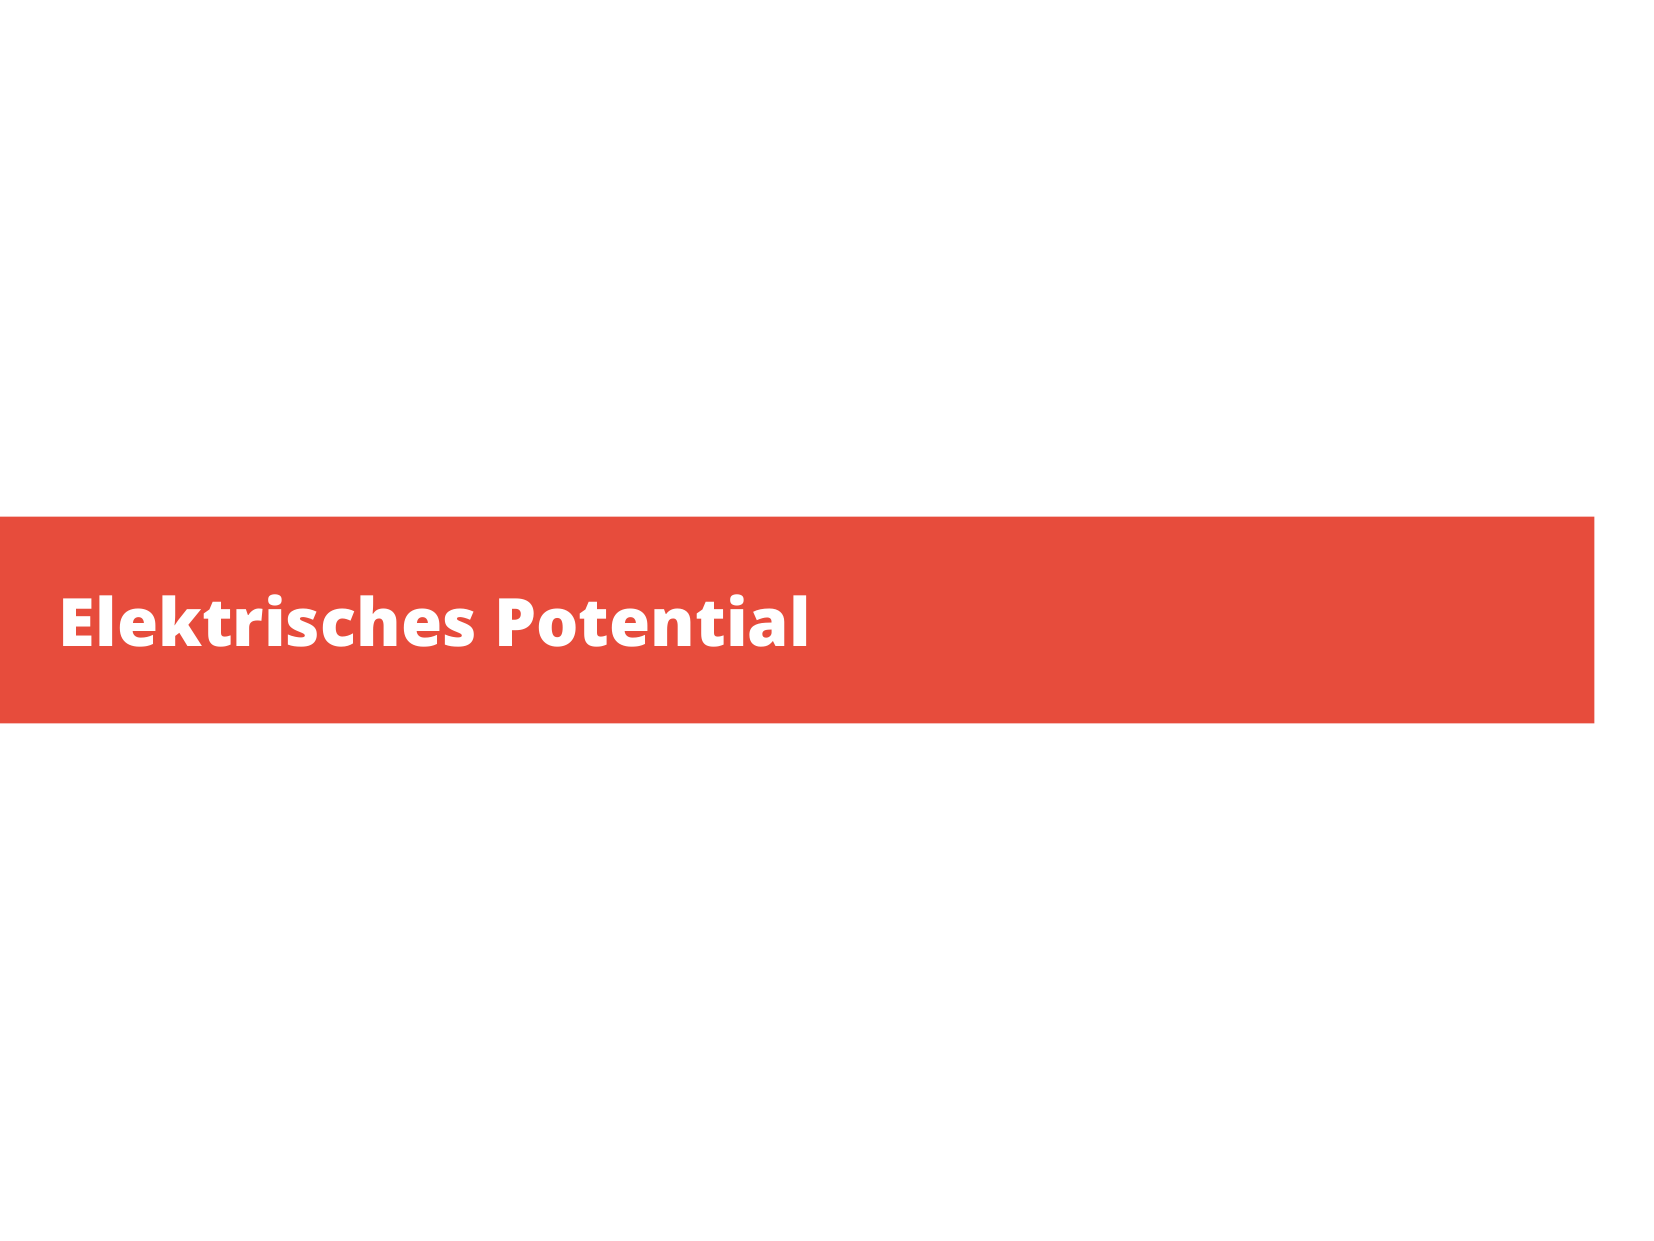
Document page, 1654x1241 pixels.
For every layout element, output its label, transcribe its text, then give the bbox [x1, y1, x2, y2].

title Elektrisches Potential [59, 546, 1595, 694]
